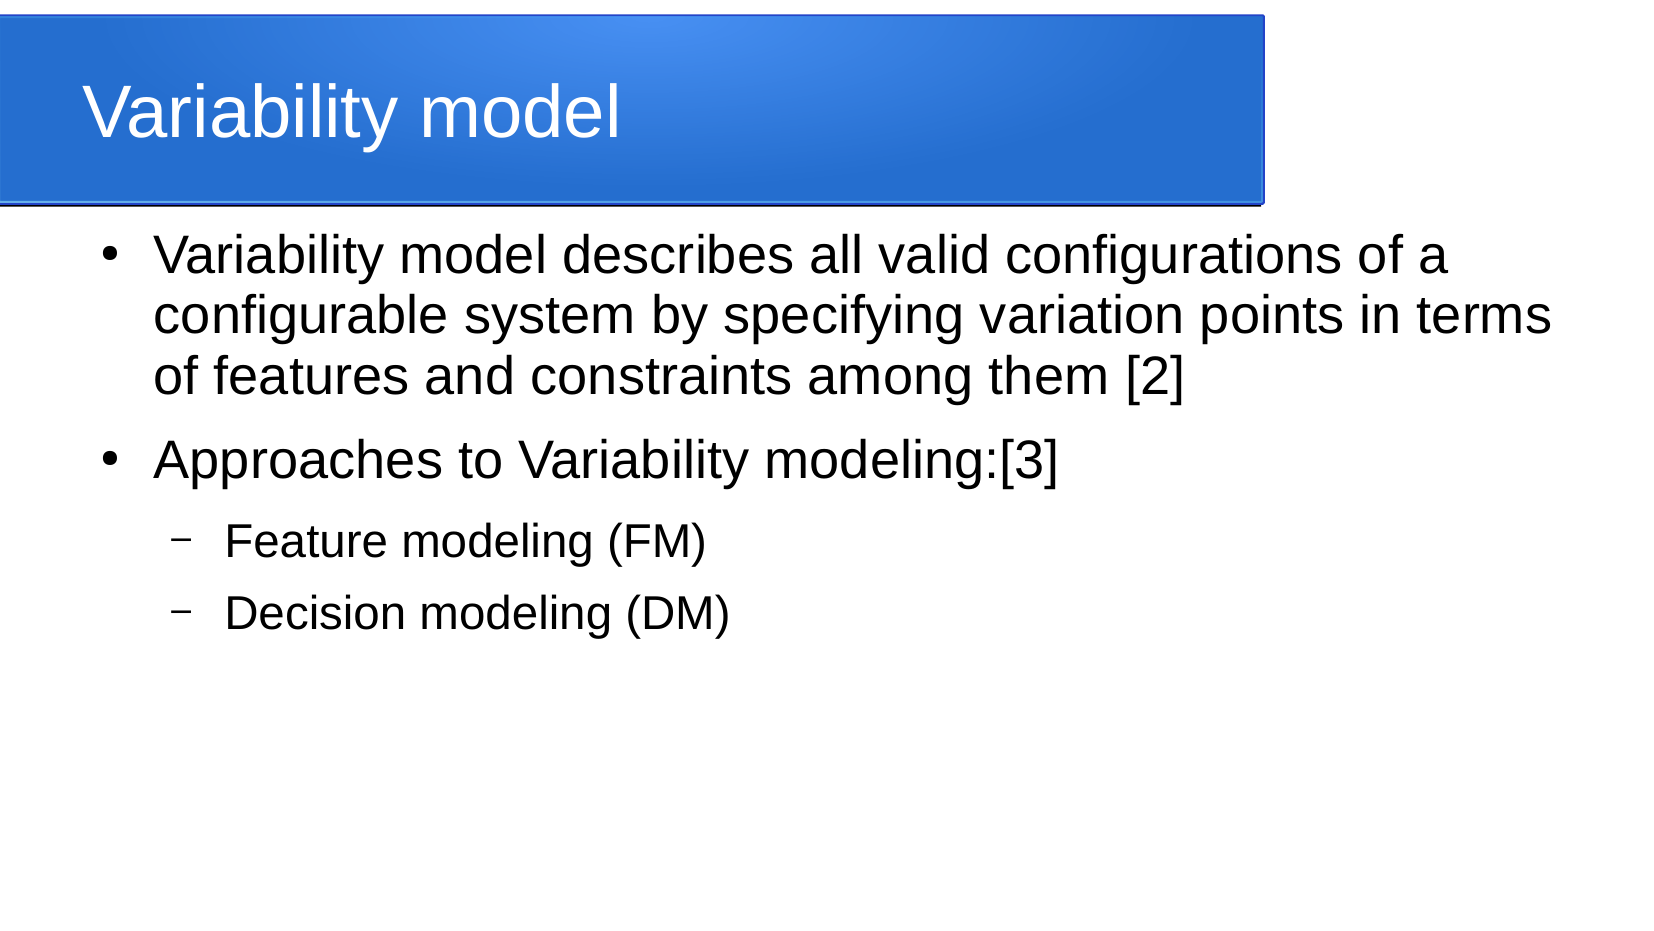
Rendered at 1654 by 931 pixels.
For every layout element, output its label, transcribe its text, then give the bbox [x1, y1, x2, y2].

list Variability model describes all valid configurations of a configurable system by specifying variation points in terms of features and constraints among them [2] Approaches to Variability modeling:[3] Feature modeling (FM) Decision modeling (DM) [82, 224, 1571, 764]
title Variability model [82, 35, 1235, 189]
